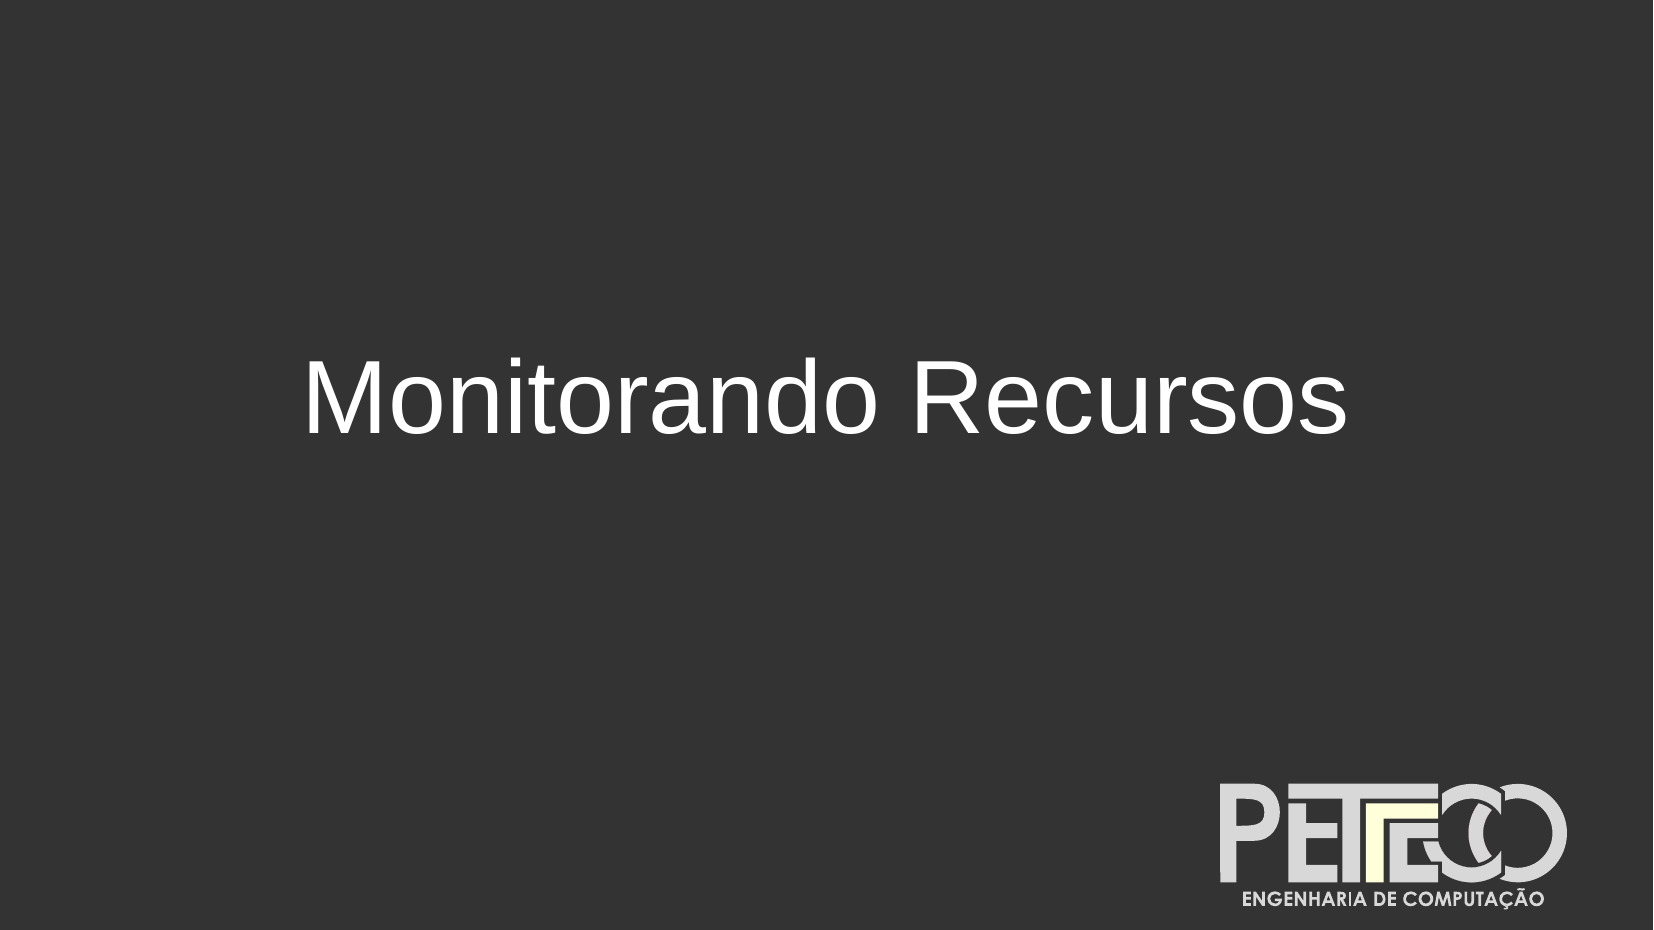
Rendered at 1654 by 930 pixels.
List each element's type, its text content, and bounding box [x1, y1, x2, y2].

subtitle Monitorando Recursos [82, 37, 1571, 757]
